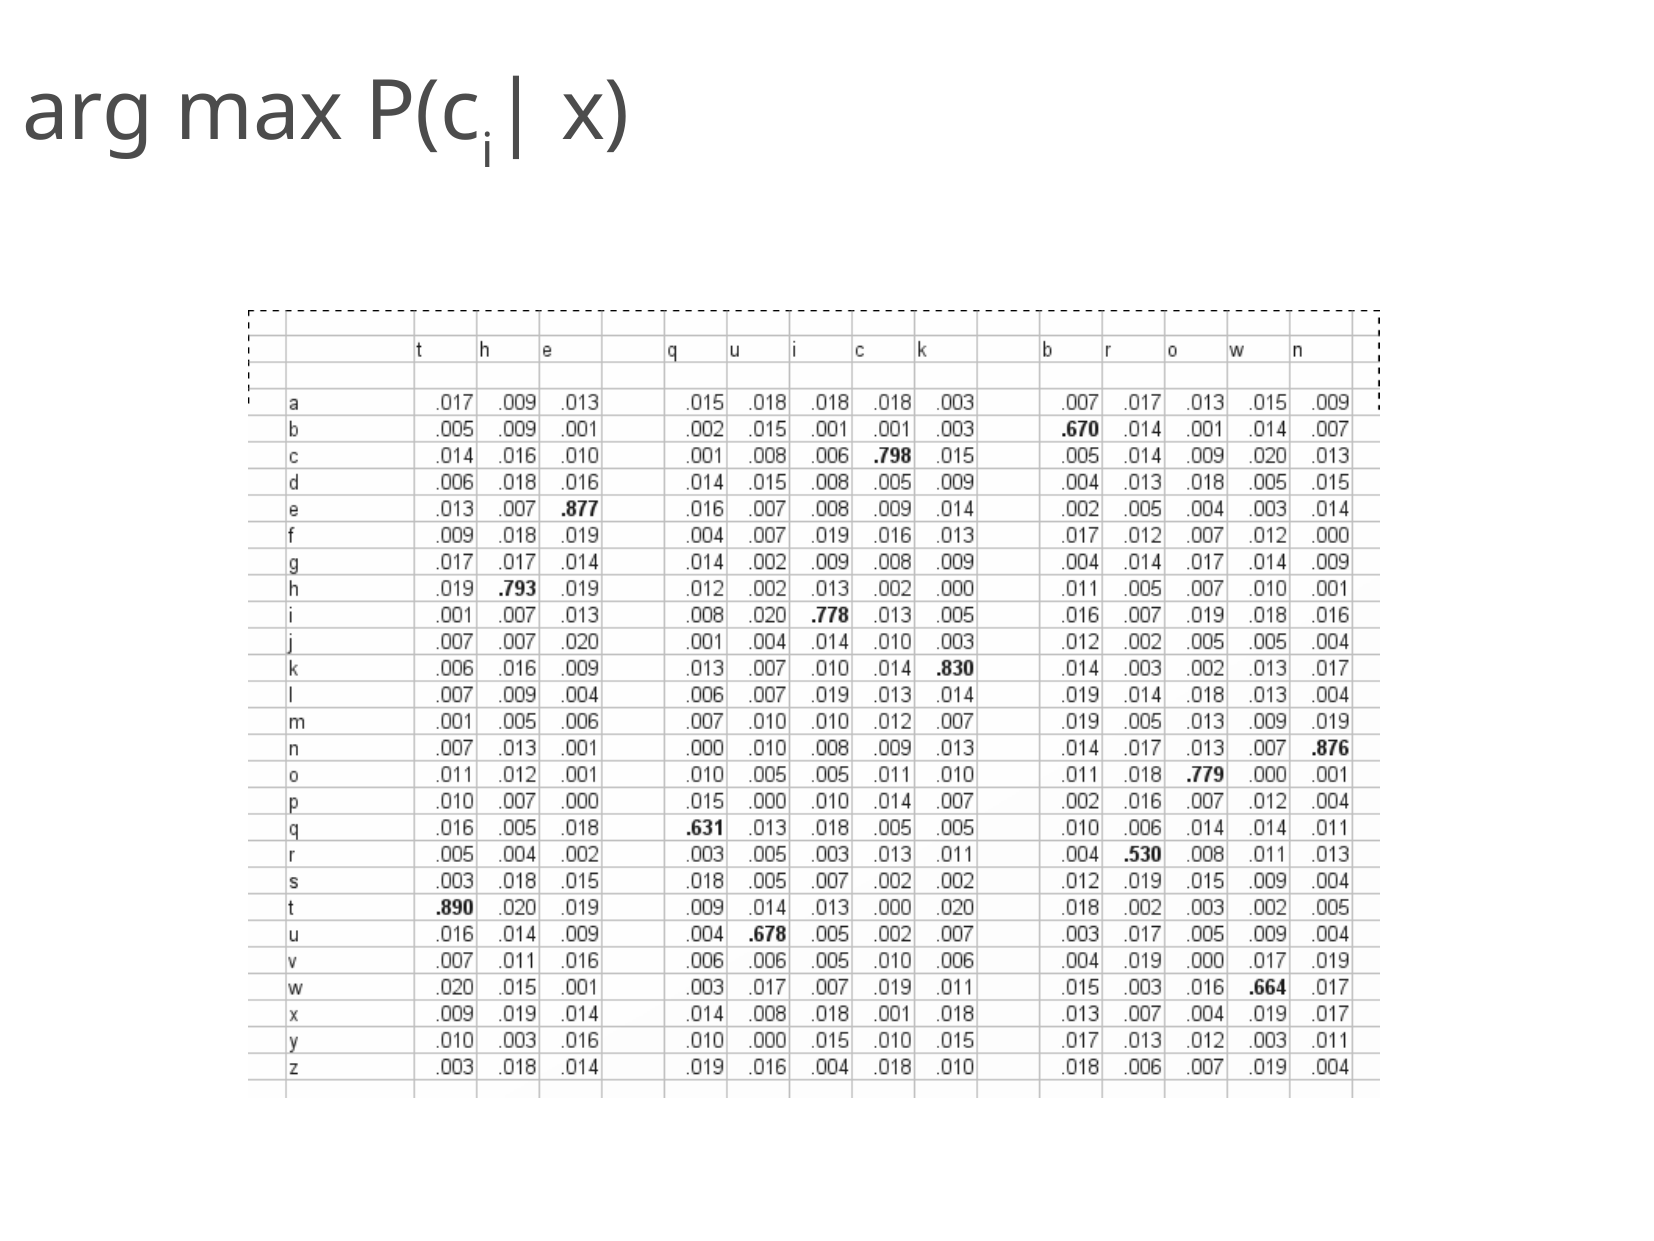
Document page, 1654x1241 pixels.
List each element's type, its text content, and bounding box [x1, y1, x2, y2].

title arg max P(ci| x) [22, 19, 1654, 213]
picture [248, 310, 1380, 1098]
